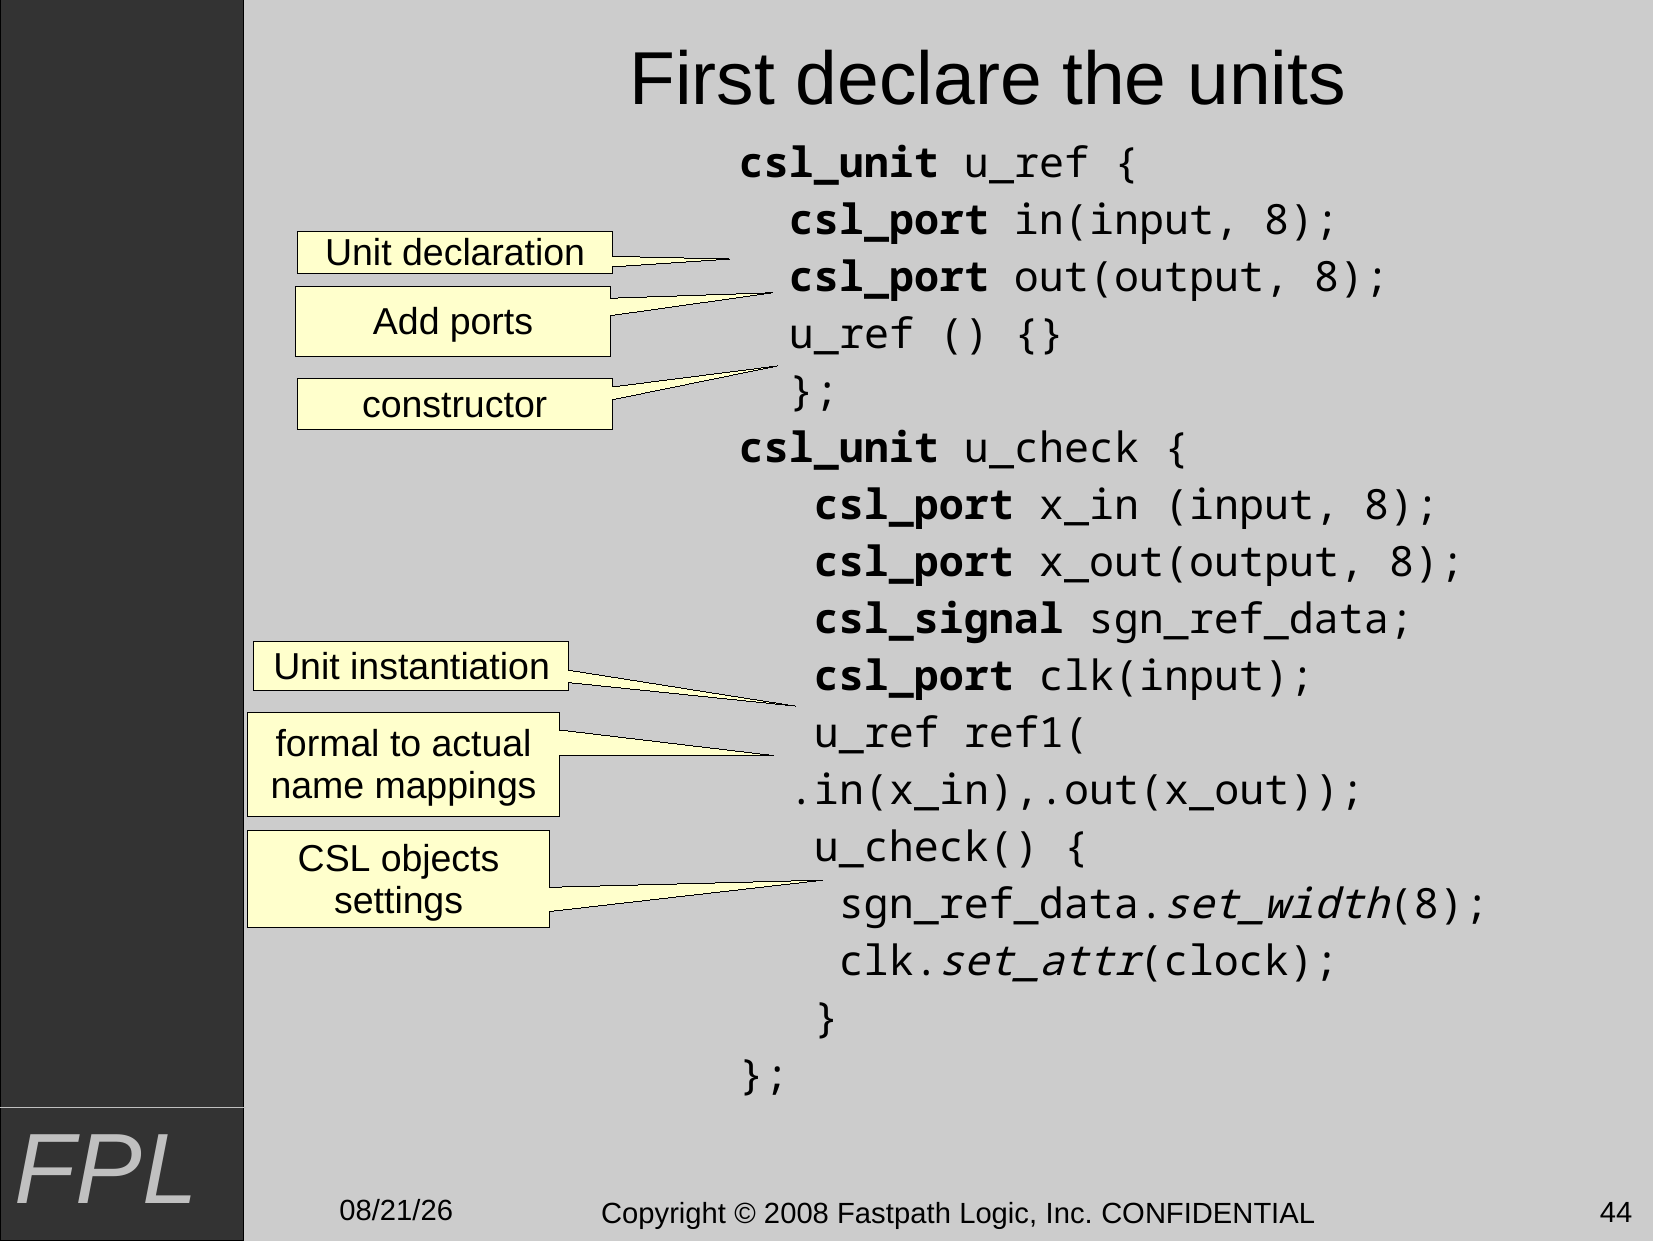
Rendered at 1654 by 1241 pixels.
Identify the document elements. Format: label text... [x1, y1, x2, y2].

text_box CSL objects settings [247, 830, 738, 928]
text_box formal to actual name mappings [247, 712, 738, 817]
subtitle csl_unit u_ref { csl_port in(input, 8); csl_port out(output, 8); u_ref () {} }; csl_unit u_check { csl_port x_in (input, 8); csl_port x_out(output, 8); csl_signal sgn_ref_data; csl_port clk(input); u_ref ref1( .in(x_in),.out(x_out)); u_check() { sgn_ref_data.set_width(8); clk.set_attr(clock); } }; [738, 212, 1638, 1023]
text_box Add ports [295, 286, 738, 357]
title First declare the units [436, 0, 1539, 186]
text_box constructor [297, 370, 738, 430]
text_box Unit instantiation [253, 641, 738, 701]
text_box Unit declaration [297, 231, 730, 274]
